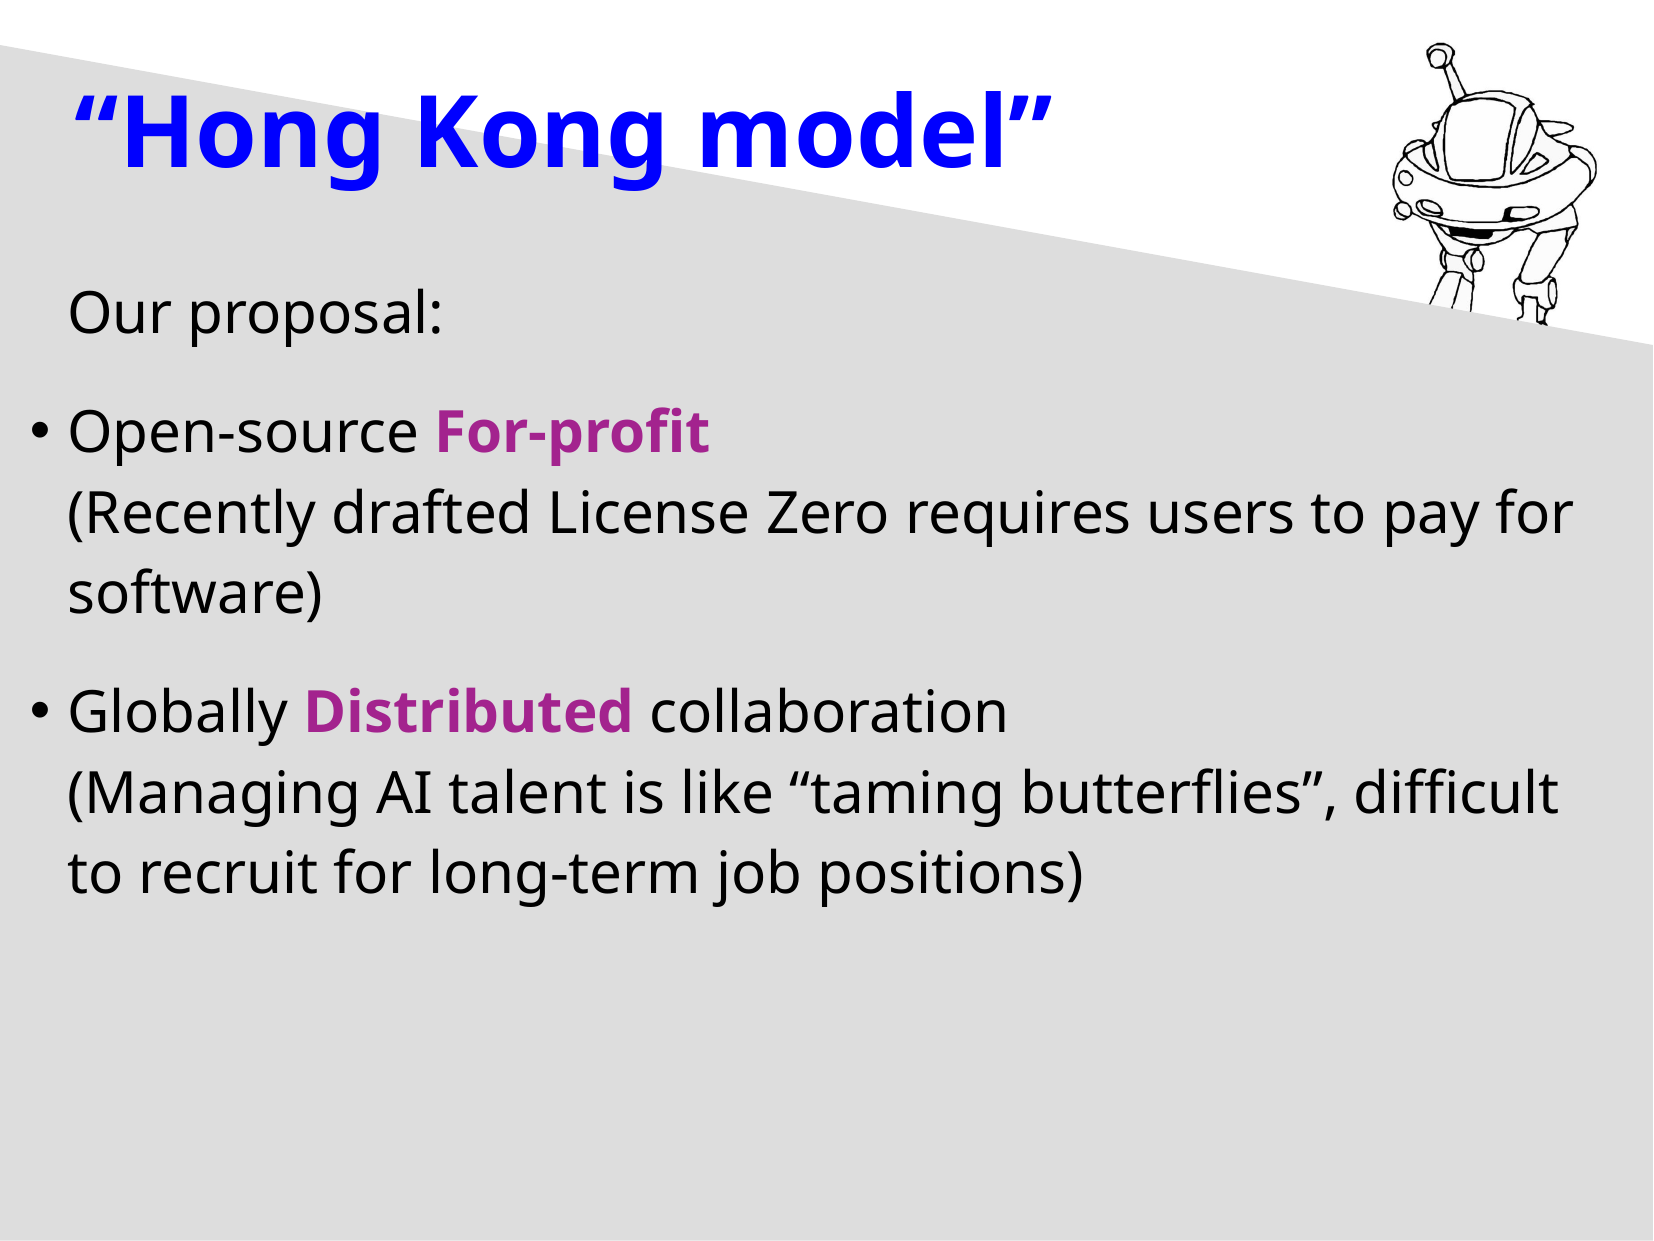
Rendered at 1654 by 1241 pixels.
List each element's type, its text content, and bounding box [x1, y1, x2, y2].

text_box Our proposal: Open-source For-profit (Recently drafted License Zero requires users to pay for software) Globally Distributed collaboration (Managing AI talent is like “taming butterflies”, difficult to recruit for long-term job positions) [15, 257, 1591, 1060]
text_box [0, 45, 1653, 1241]
picture [1349, 30, 1625, 59]
text_box “Hong Kong model” [60, 59, 1653, 195]
picture [1349, 195, 1625, 339]
